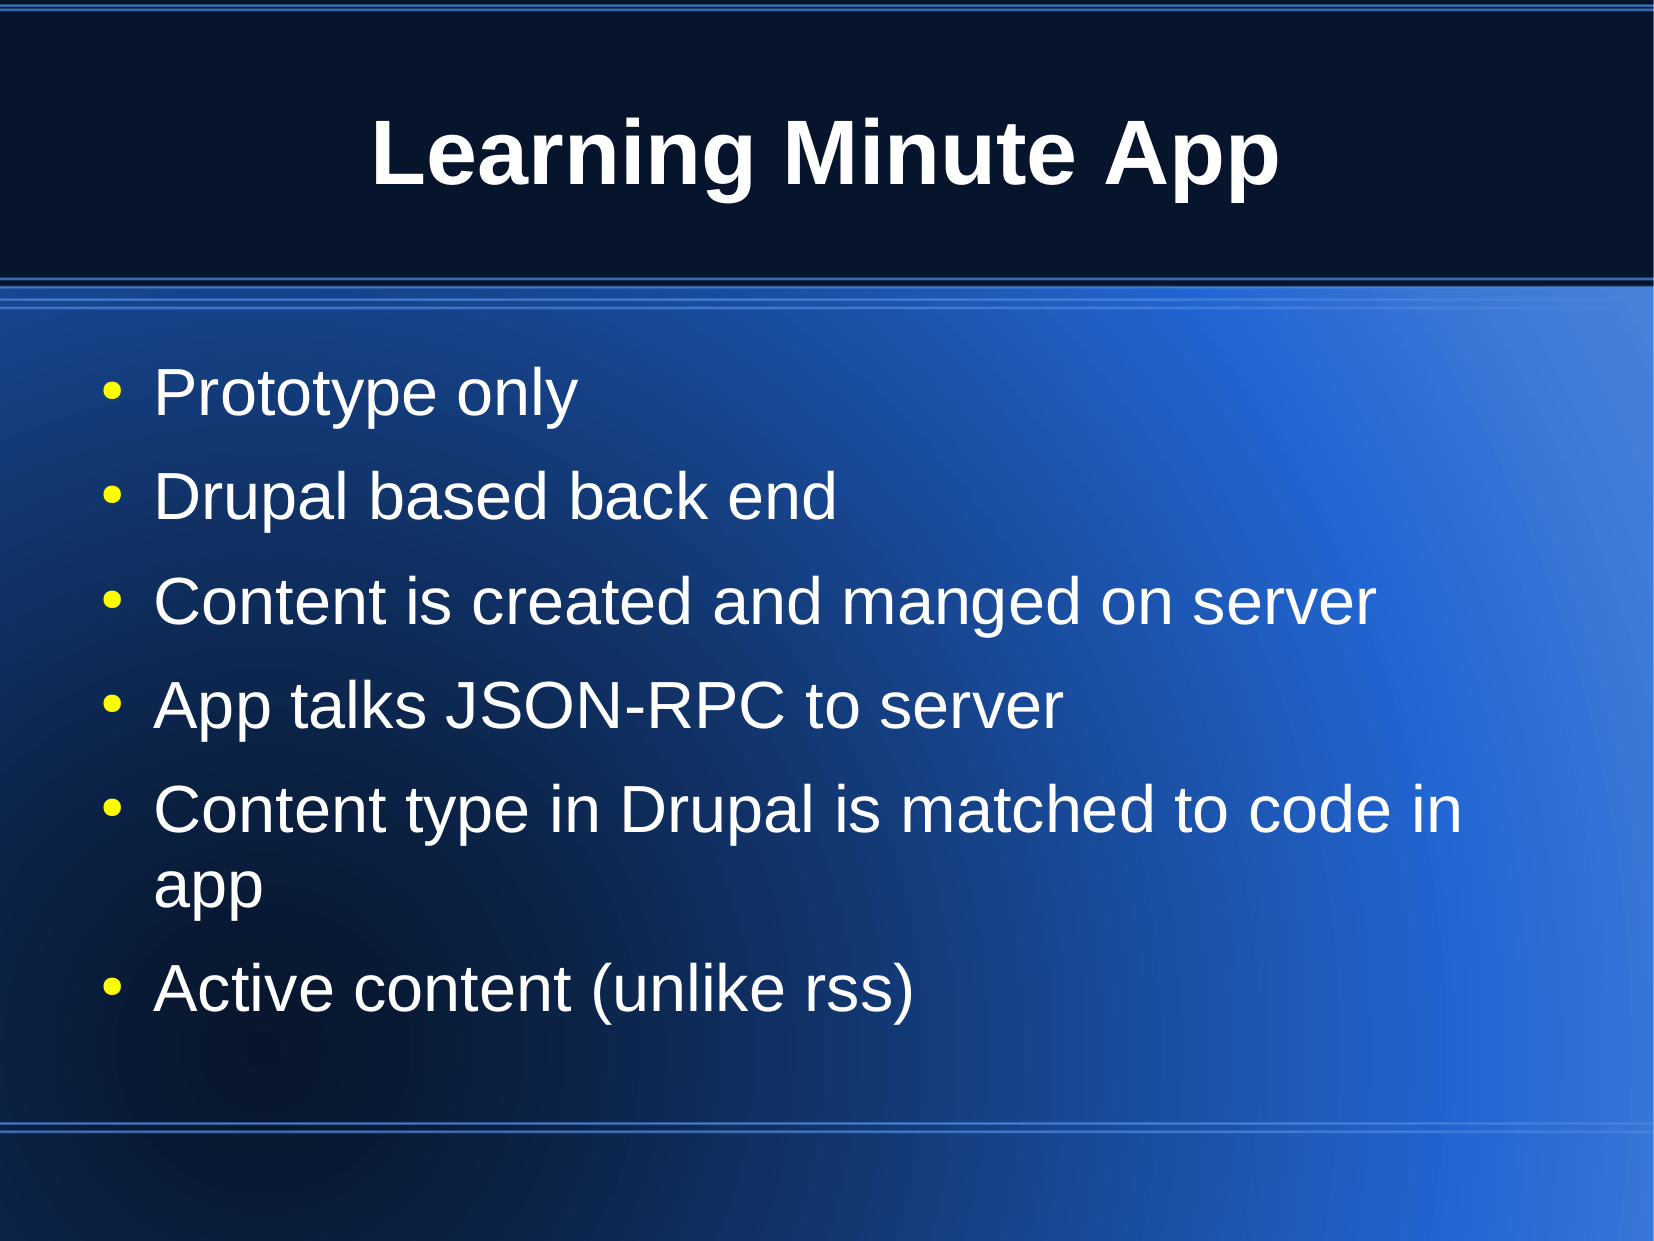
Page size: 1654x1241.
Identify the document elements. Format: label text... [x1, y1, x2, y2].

title Learning Minute App [82, 56, 1571, 250]
list Prototype only Drupal based back end Content is created and manged on server App talks JSON-RPC to server Content type in Drupal is matched to code in app Active content (unlike rss) [82, 355, 1571, 1159]
picture [0, 0, 1654, 1241]
